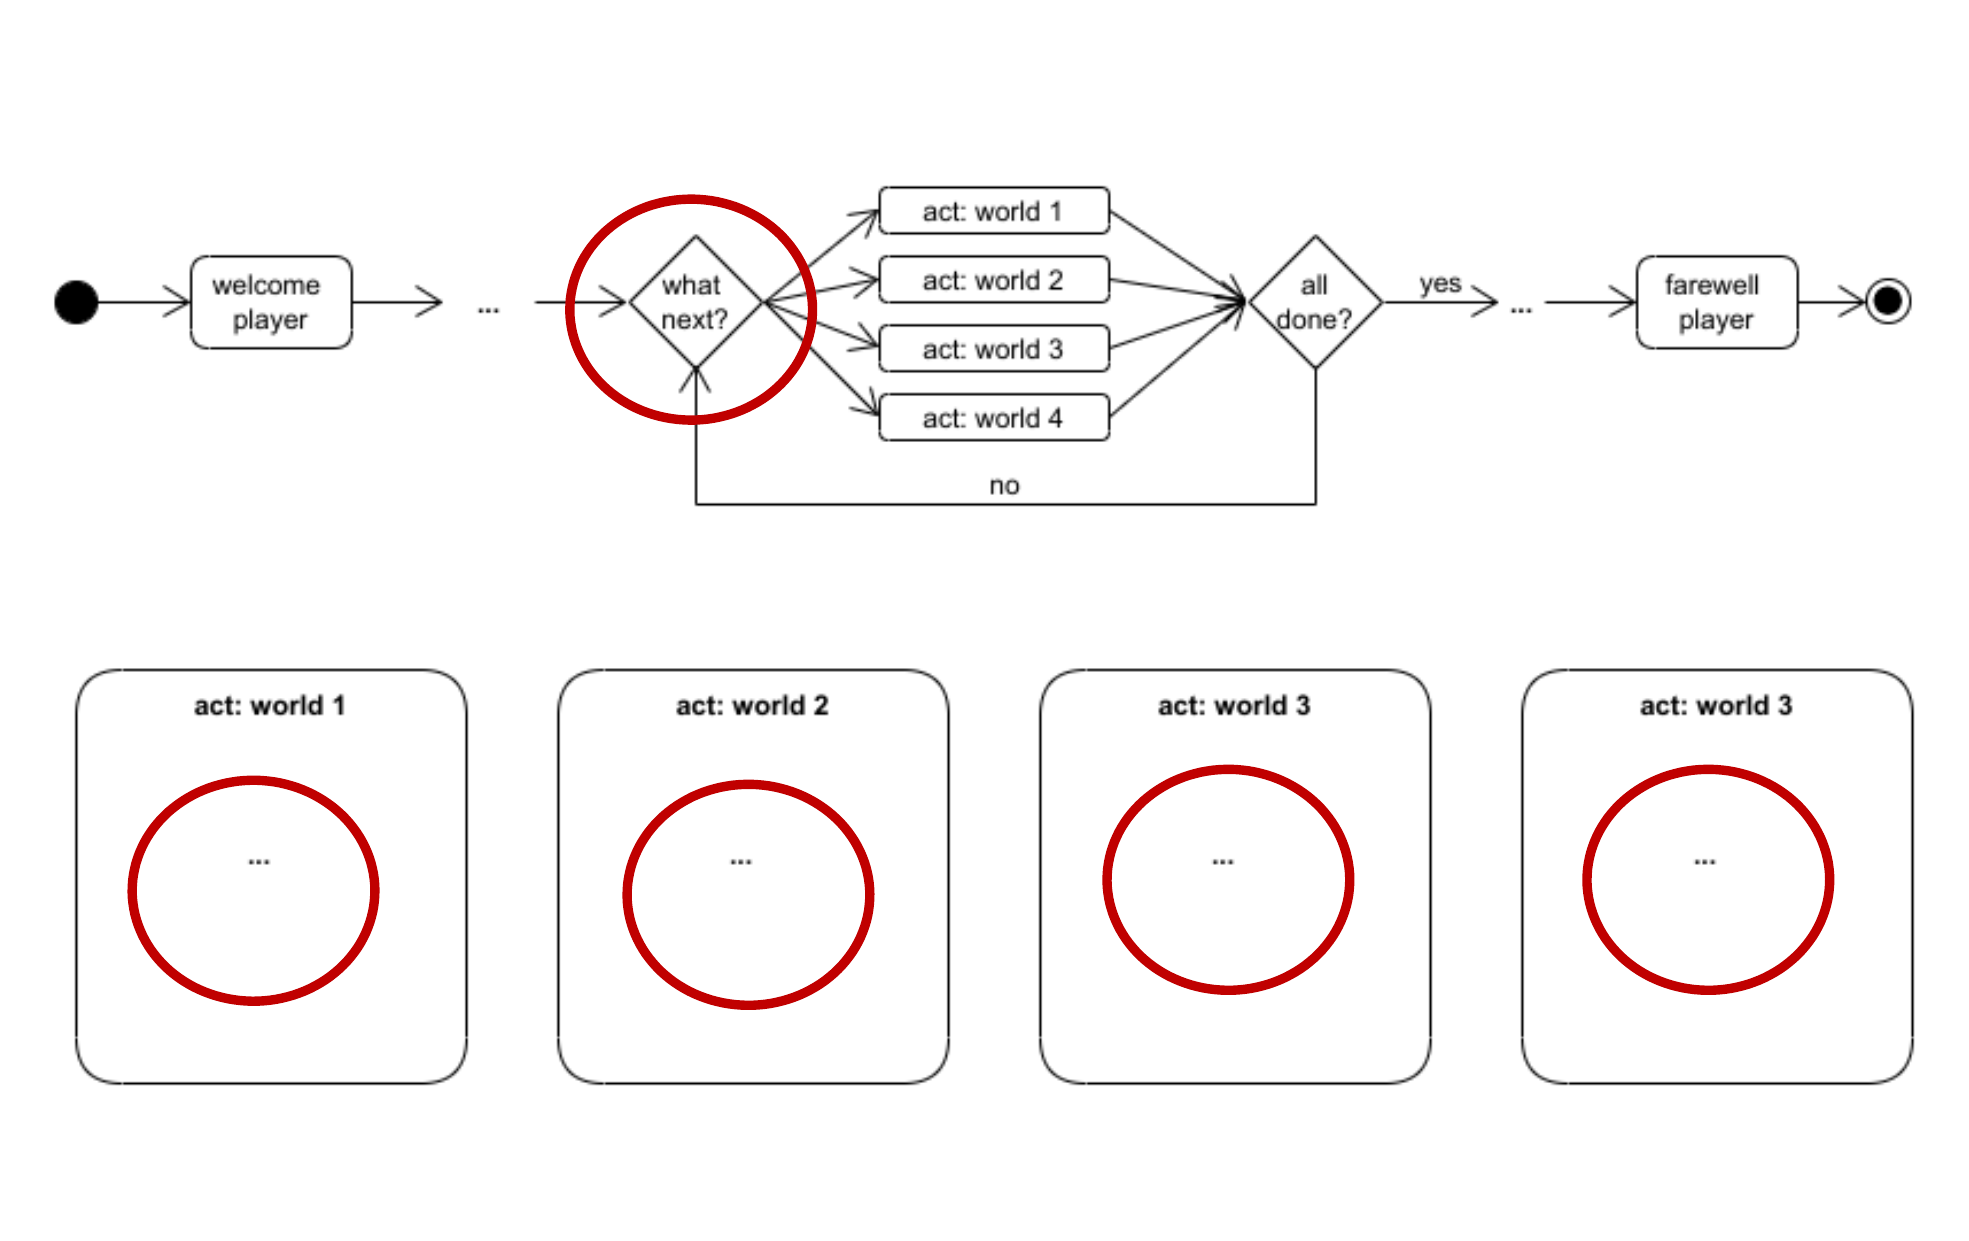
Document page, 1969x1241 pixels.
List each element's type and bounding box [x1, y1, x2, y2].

picture [30, 164, 1935, 1106]
